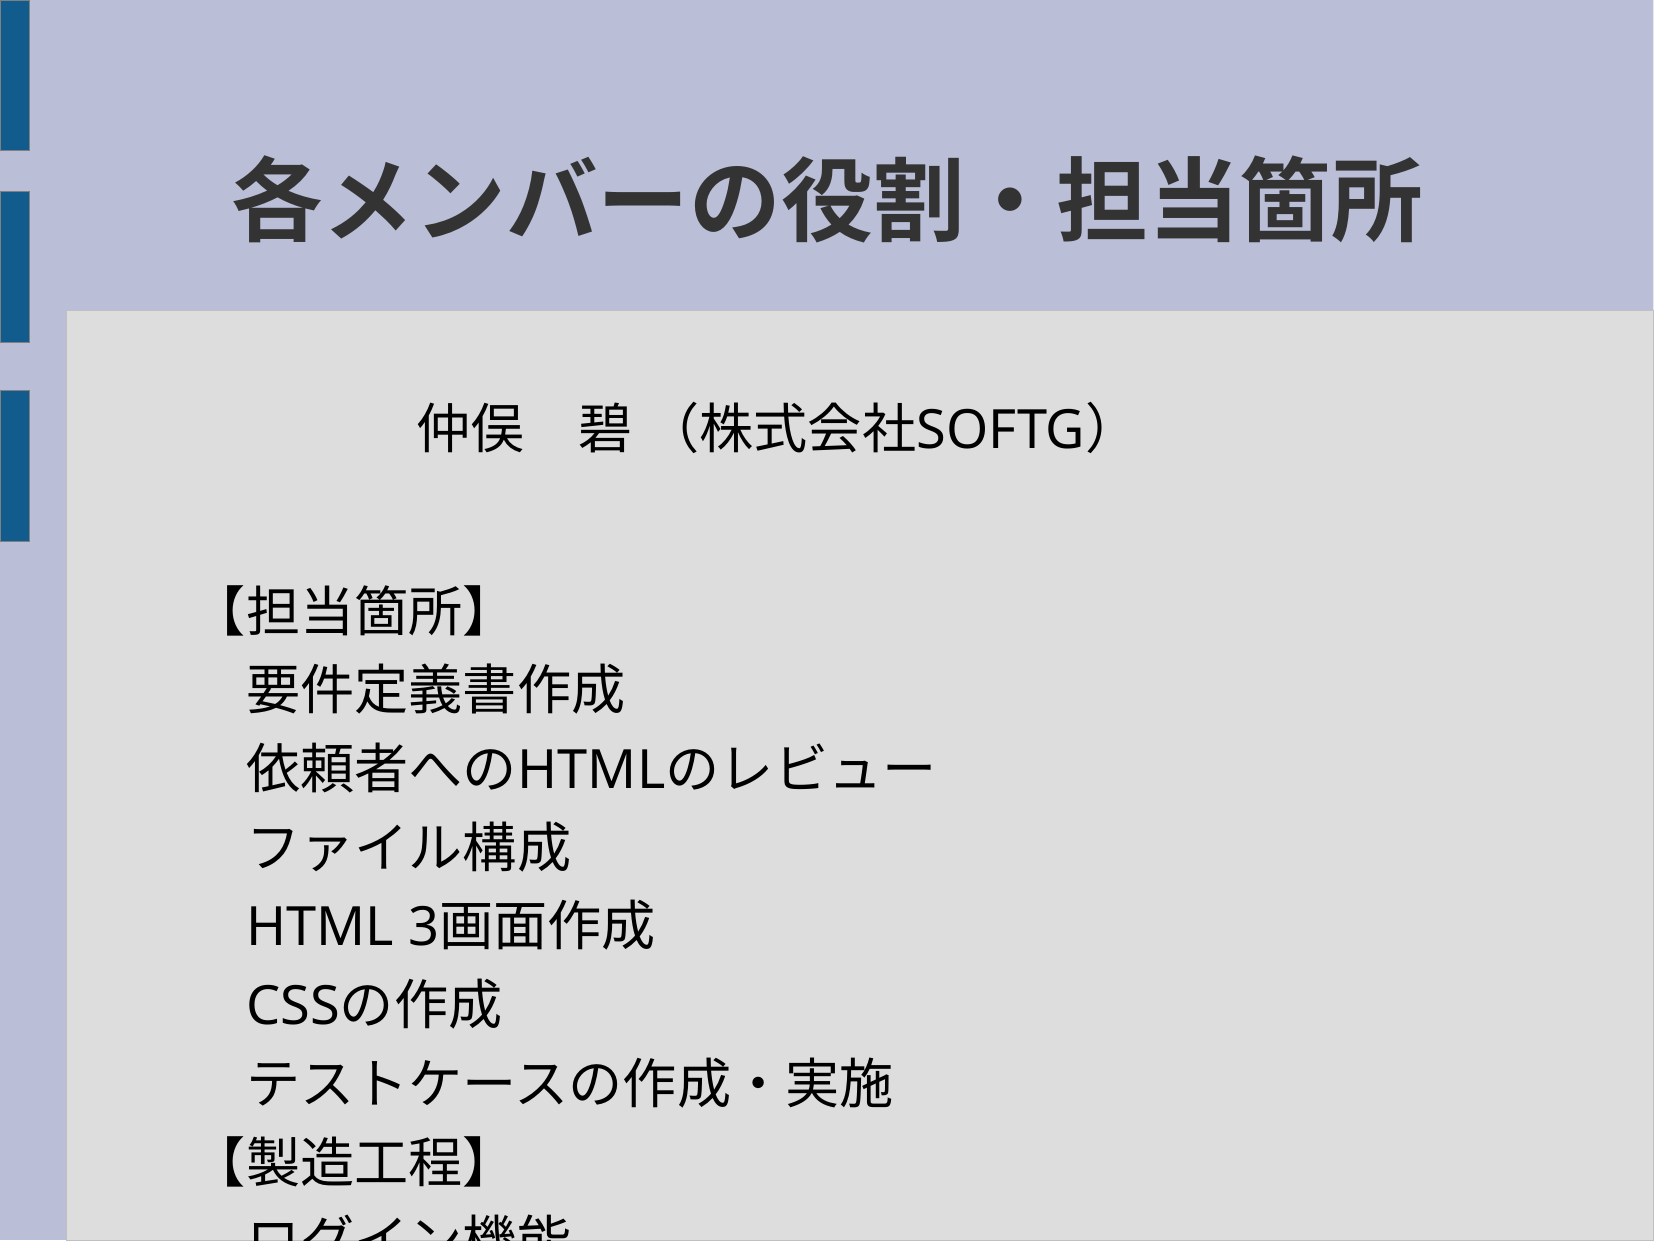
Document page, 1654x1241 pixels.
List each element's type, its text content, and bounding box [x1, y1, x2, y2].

text_box 仲俣 碧 （株式会社SOFTG） [401, 377, 1430, 454]
title 各メンバーの役割・担当箇所 [121, 91, 1534, 299]
text_box 【担当箇所】 要件定義書作成 依頼者へのHTMLのレビュー ファイル構成 HTML 3画面作成 CSSの作成 テストケースの作成・実施 【製造工程】 ログイン機能 ユーザー一覧表示機能 [177, 560, 1619, 1192]
